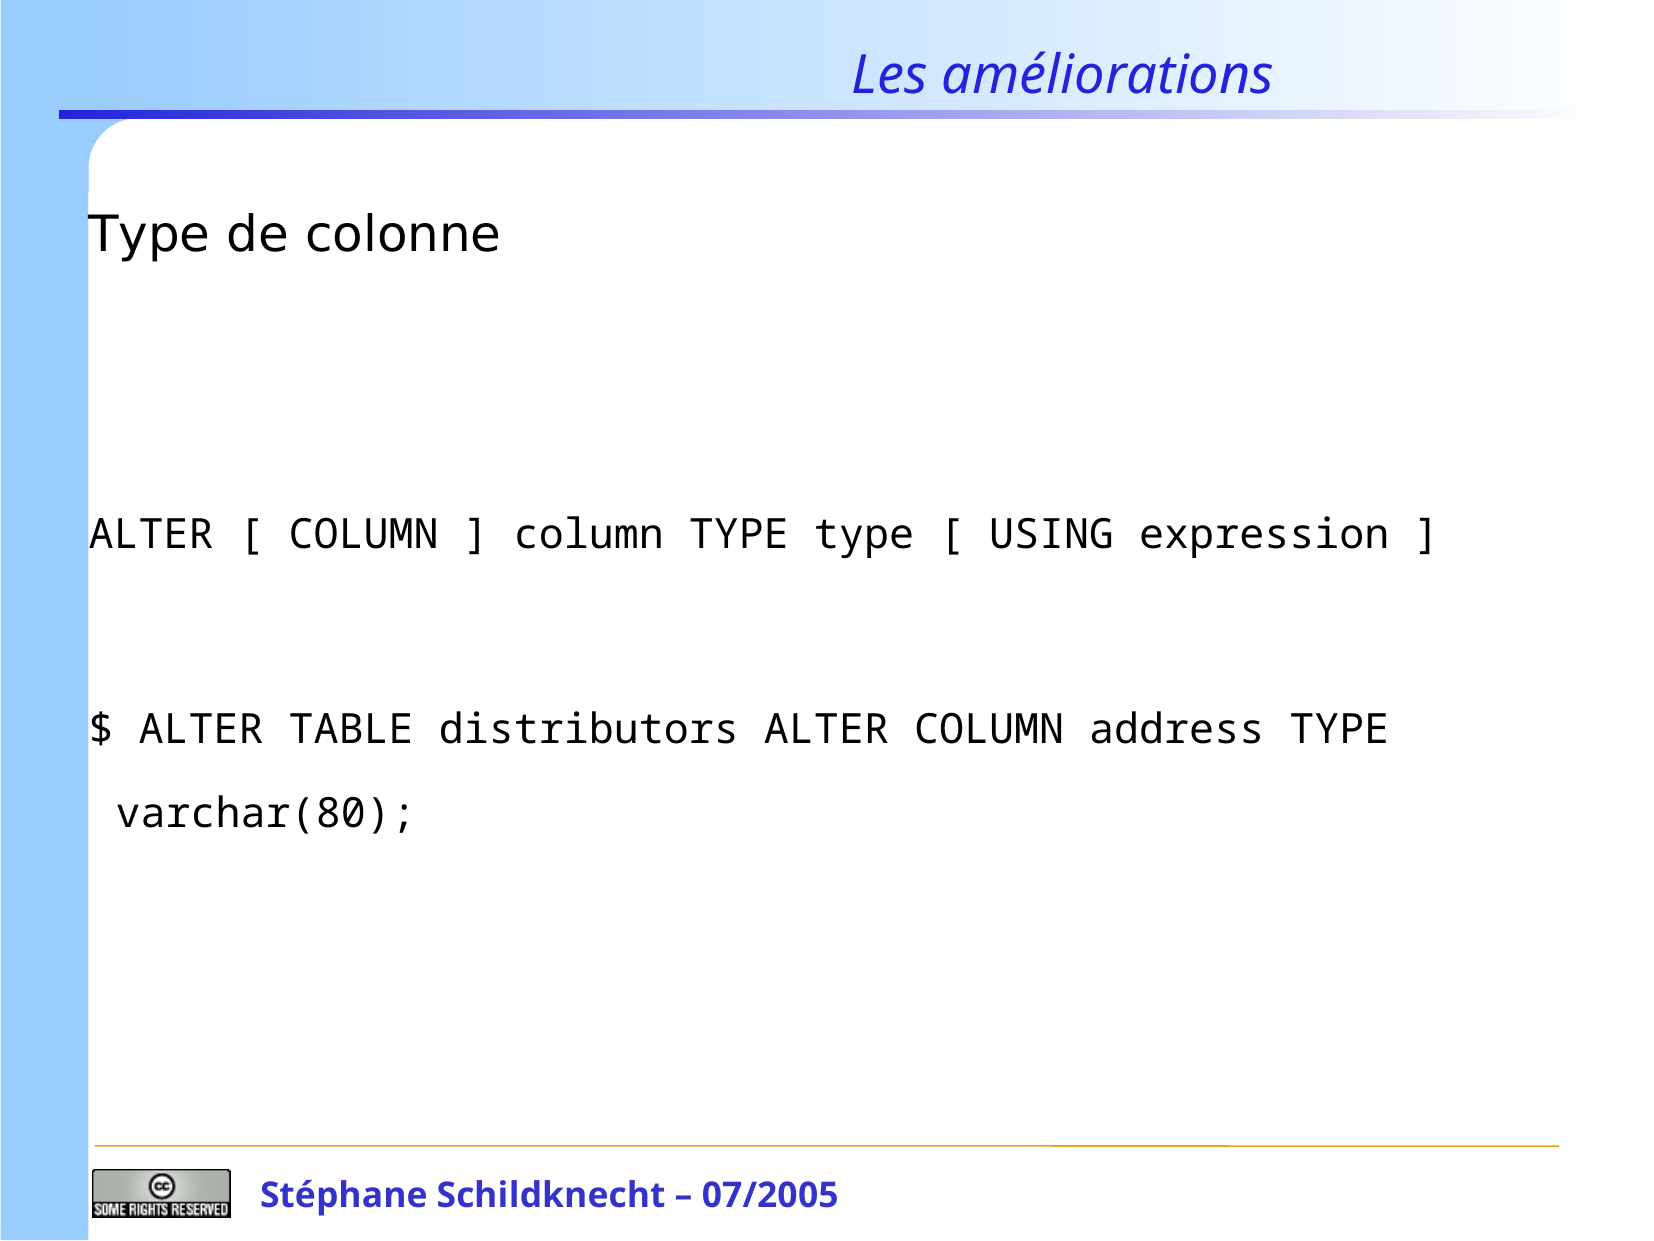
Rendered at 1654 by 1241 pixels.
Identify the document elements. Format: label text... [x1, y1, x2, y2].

picture [92, 1169, 231, 1218]
title Les améliorations [472, 0, 1654, 148]
list Type de colonne ALTER [ COLUMN ] column TYPE type [ USING expression ] $ ALTER TABLE distributors ALTER COLUMN address TYPE varchar(80); [88, 175, 1547, 1064]
